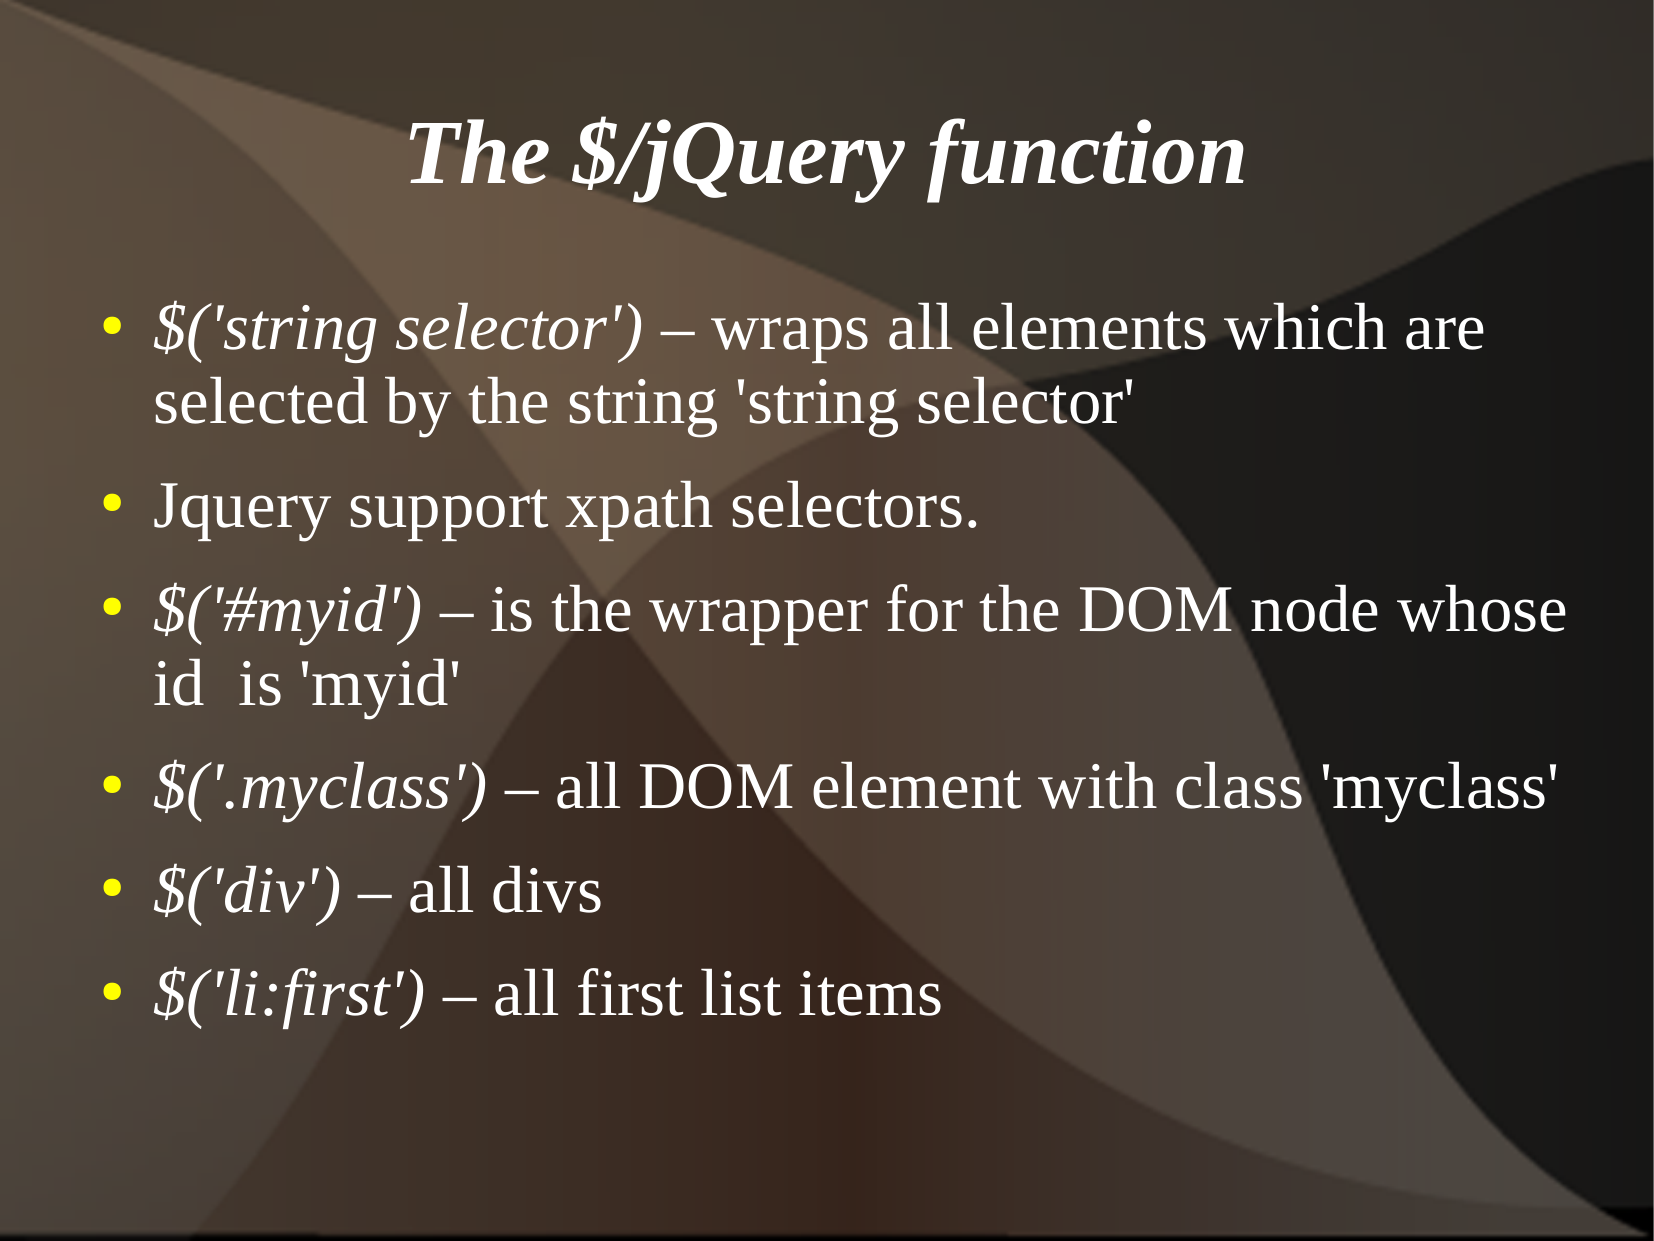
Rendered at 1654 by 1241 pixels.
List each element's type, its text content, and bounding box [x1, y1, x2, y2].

picture [0, 0, 1654, 1241]
list $('string selector') – wraps all elements which are selected by the string 'string selector' Jquery support xpath selectors. $('#myid') – is the wrapper for the DOM node whose id is 'myid' $('.myclass') – all DOM element with class 'myclass' $('div') – all divs $('li:first') – all first list items [82, 290, 1571, 1094]
title The $/jQuery function [82, 56, 1571, 250]
